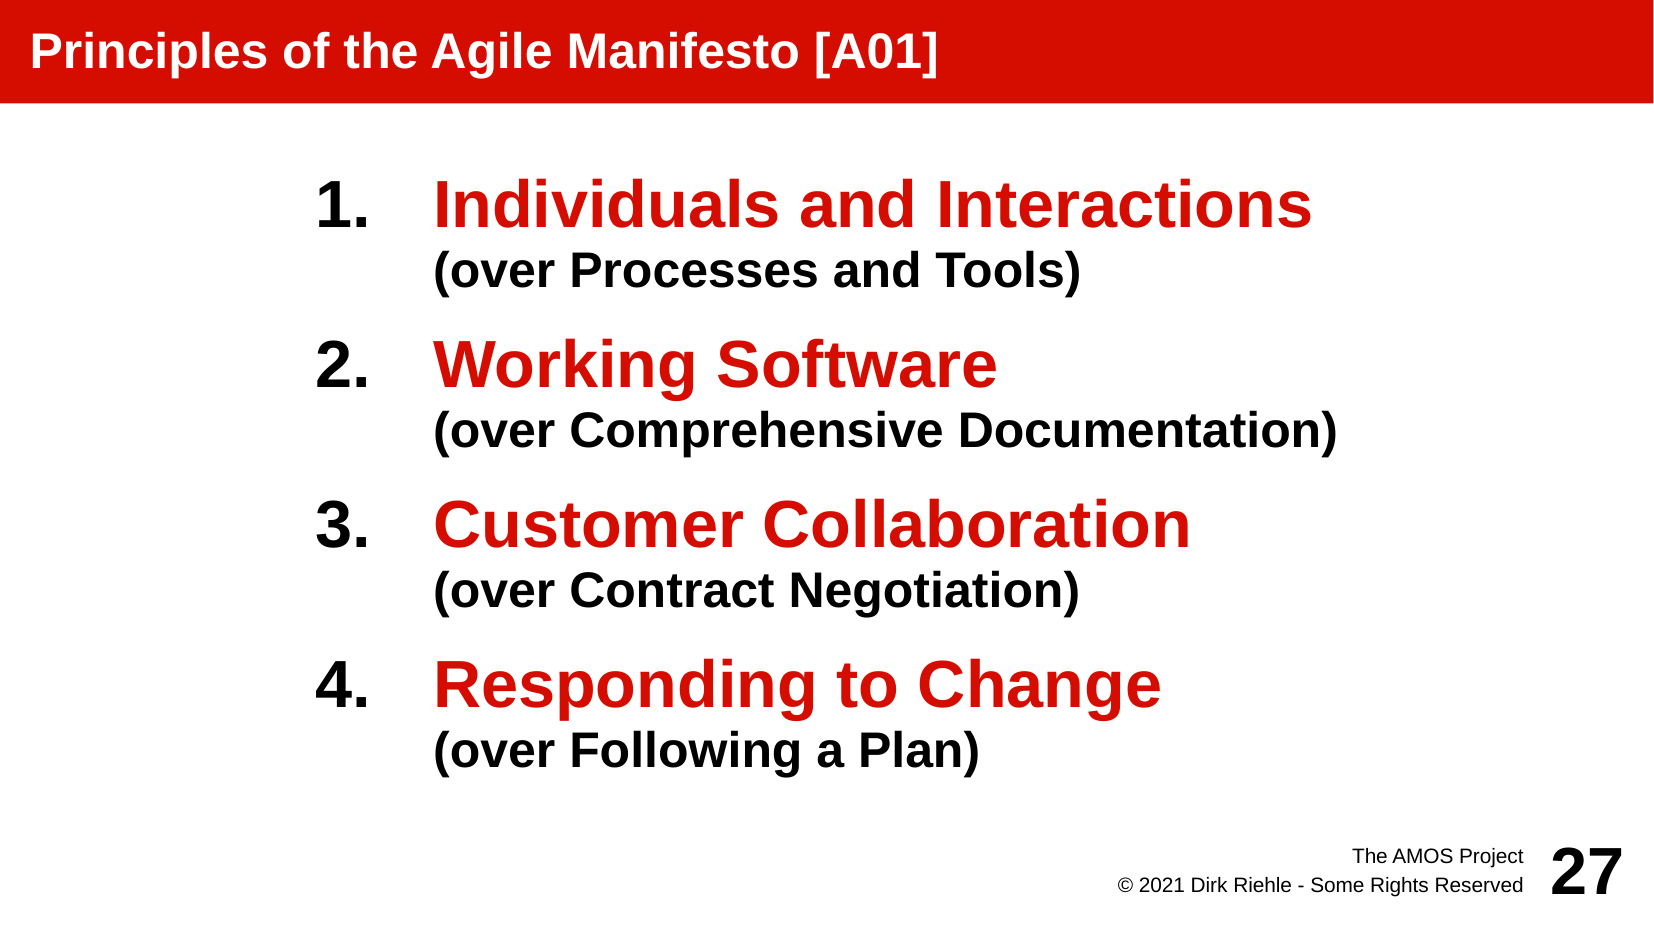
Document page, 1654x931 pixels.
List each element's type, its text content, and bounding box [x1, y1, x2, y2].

title Principles of the Agile Manifesto [A01] [0, 0, 1654, 104]
subtitle Individuals and Interactions (over Processes and Tools) Working Software (over Comprehensive Documentation) Customer Collaboration (over Contract Negotiation) Responding to Change (over Following a Plan) [29, 132, 1625, 813]
